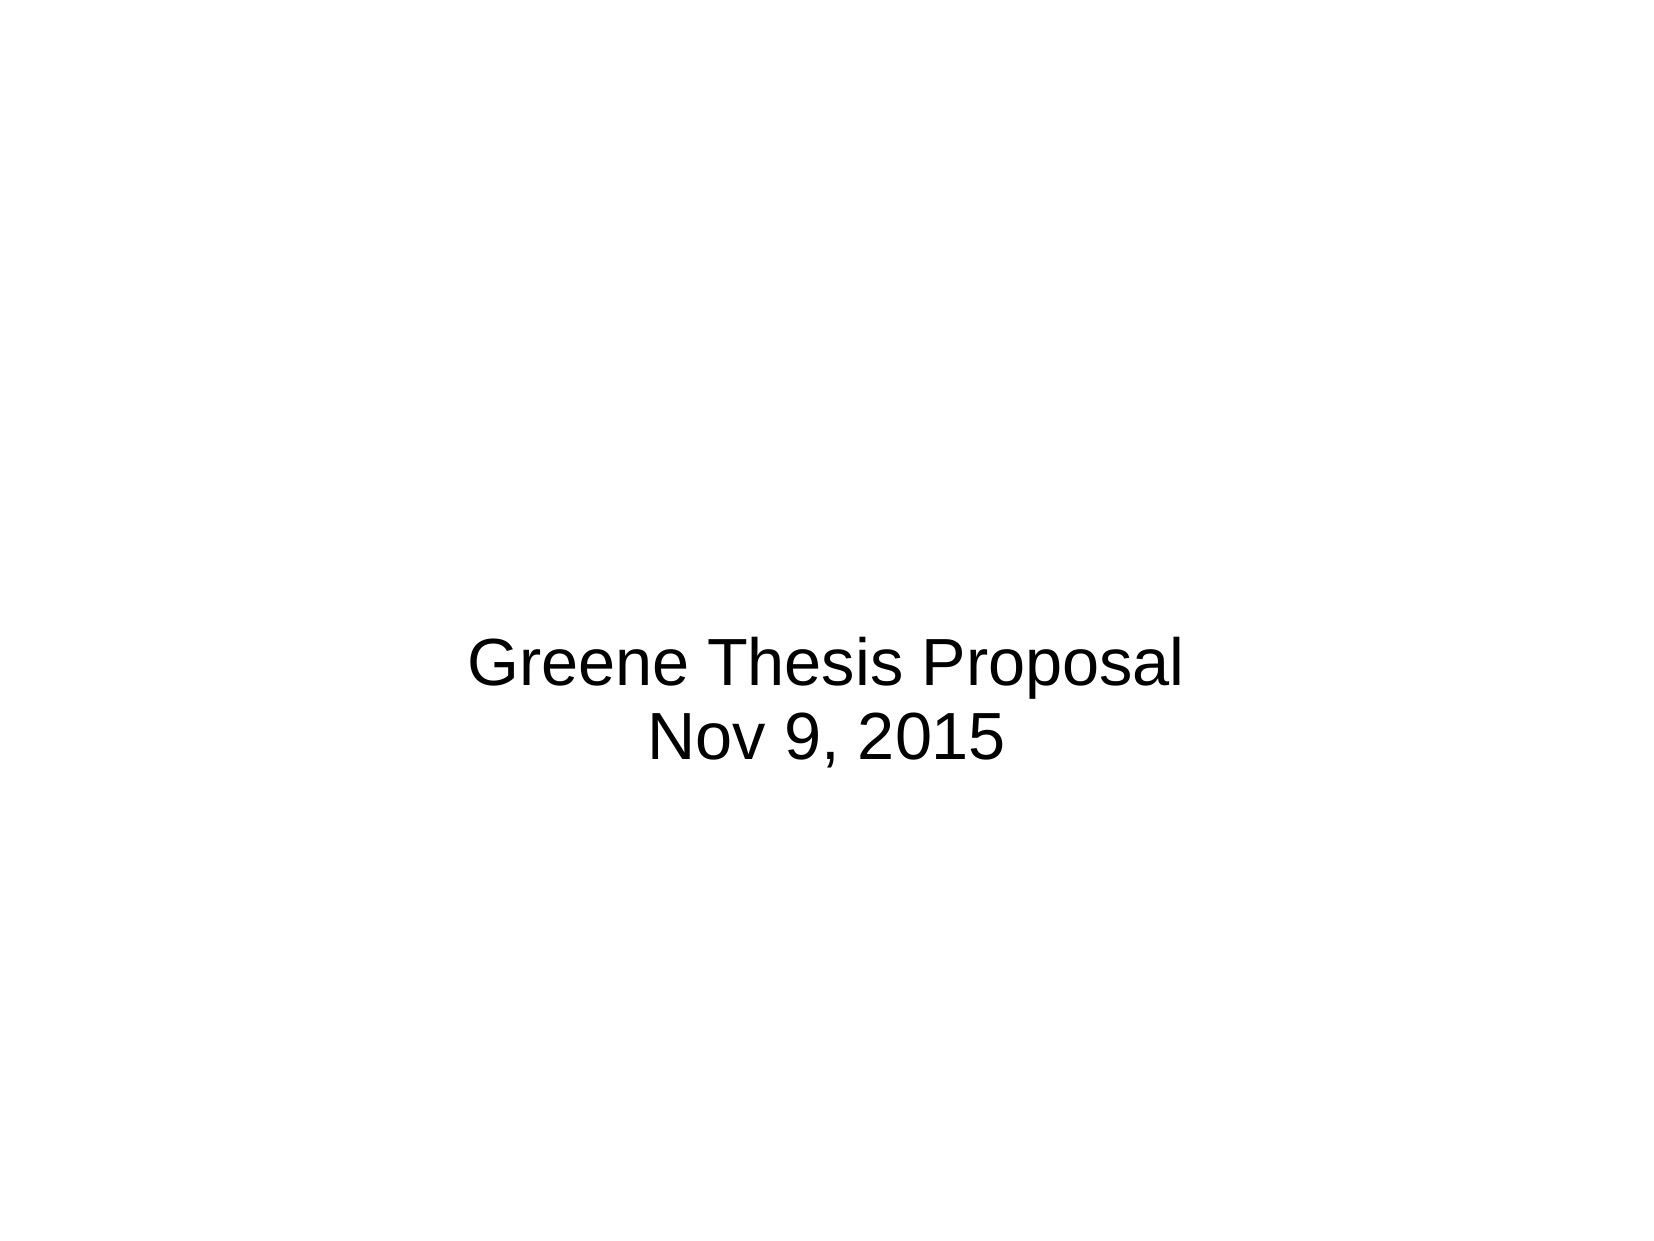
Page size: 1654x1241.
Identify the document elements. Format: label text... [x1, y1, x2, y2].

subtitle Greene Thesis Proposal Nov 9, 2015 [82, 290, 1571, 1109]
